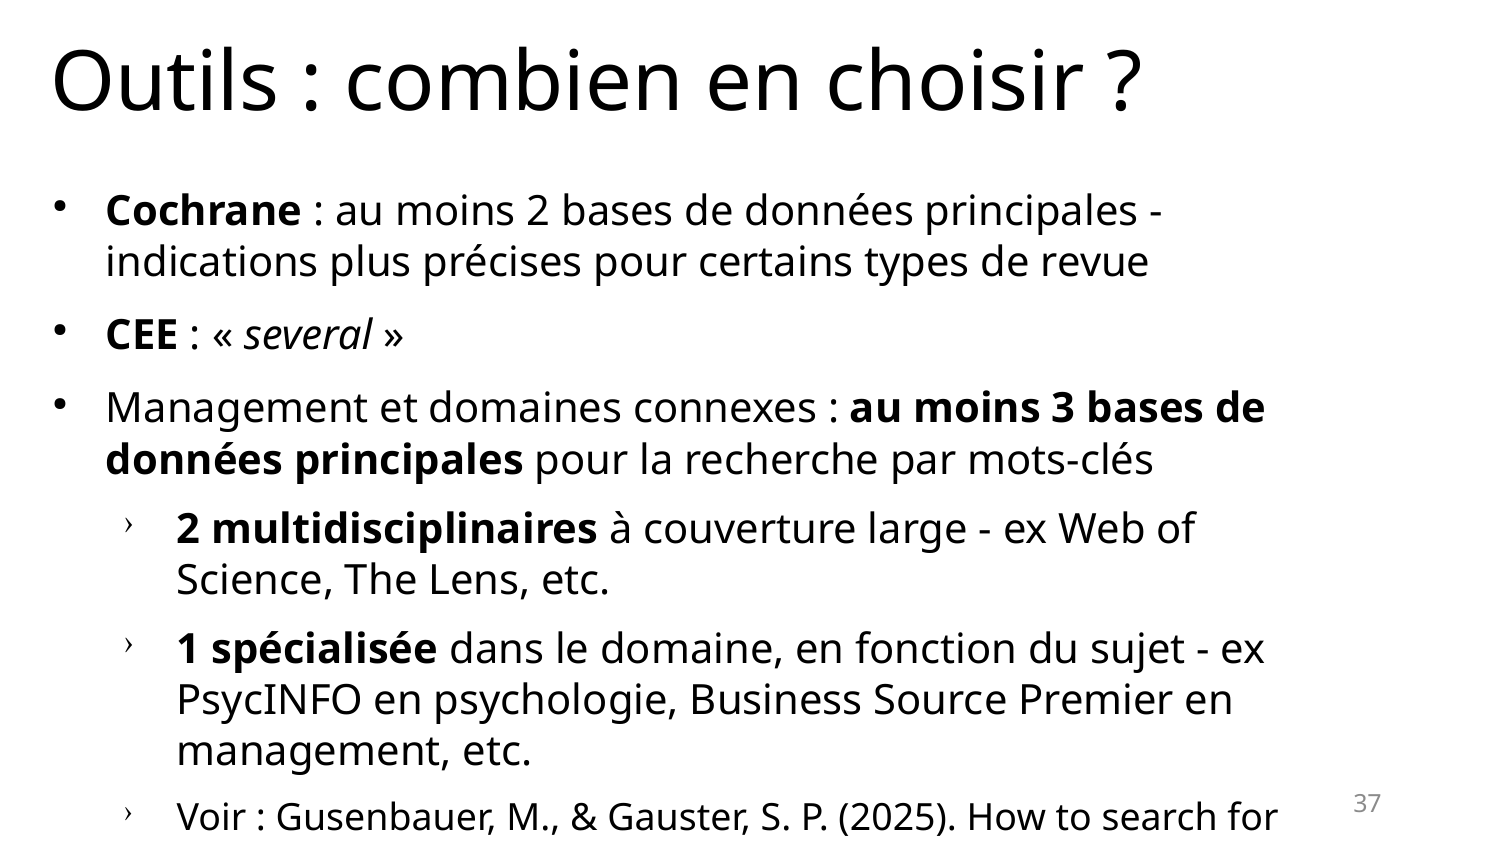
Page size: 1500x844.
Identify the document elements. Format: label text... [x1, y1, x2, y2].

title Outils : combien en choisir ? [34, 2, 1329, 166]
list Cochrane : au moins 2 bases de données principales - indications plus précises pour certains types de revue CEE : « several » Management et domaines connexes : au moins 3 bases de données principales pour la recherche par mots-clés 2 multidisciplinaires à couverture large - ex Web of Science, The Lens, etc. 1 spécialisée dans le domaine, en fonction du sujet - ex PsycINFO en psychologie, Business Source Premier en management, etc. Voir : Gusenbauer, M., & Gauster, S. P. (2025). How to search for literature in systematic reviews and meta-analyses : A comprehensive step-by-step guide. Technological Forecasting and Social Change, 212, 123833. https://doi.org/10.1016/j.techfore.2024.123833 [34, 184, 1300, 844]
